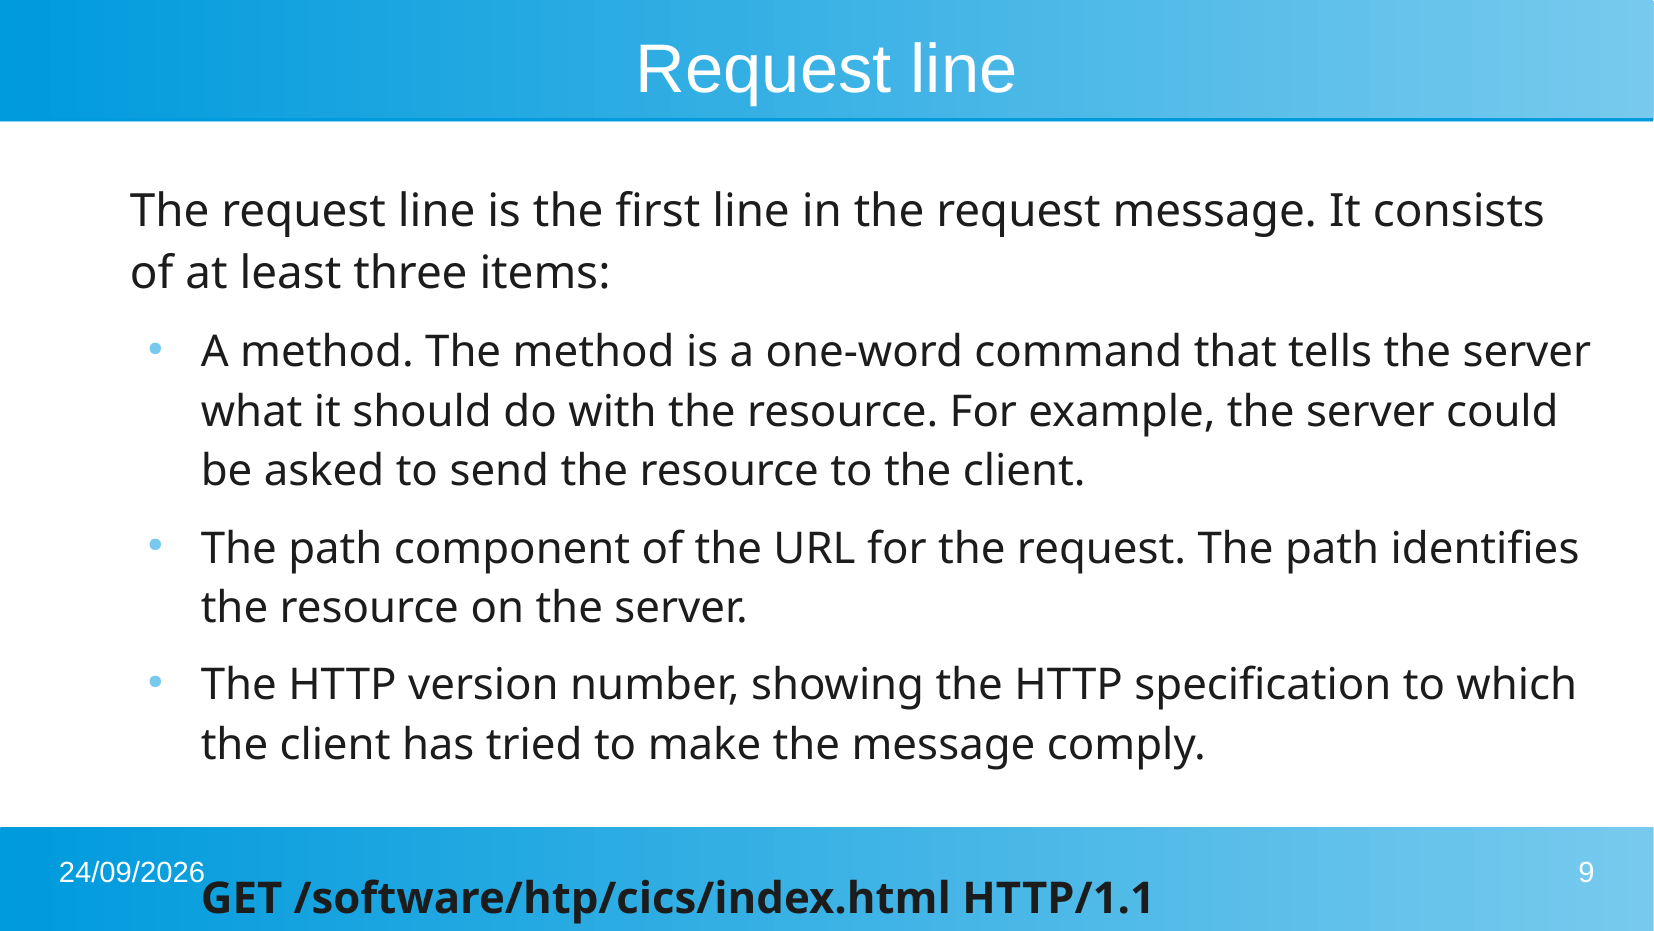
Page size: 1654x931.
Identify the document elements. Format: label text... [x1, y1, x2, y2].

title Request line [59, 29, 1595, 108]
list The request line is the first line in the request message. It consists of at least three items: A method. The method is a one-word command that tells the server what it should do with the resource. For example, the server could be asked to send the resource to the client. The path component of the URL for the request. The path identifies the resource on the server. The HTTP version number, showing the HTTP specification to which the client has tried to make the message comply. GET /software/htp/cics/index.html HTTP/1.1 [59, 177, 1595, 768]
